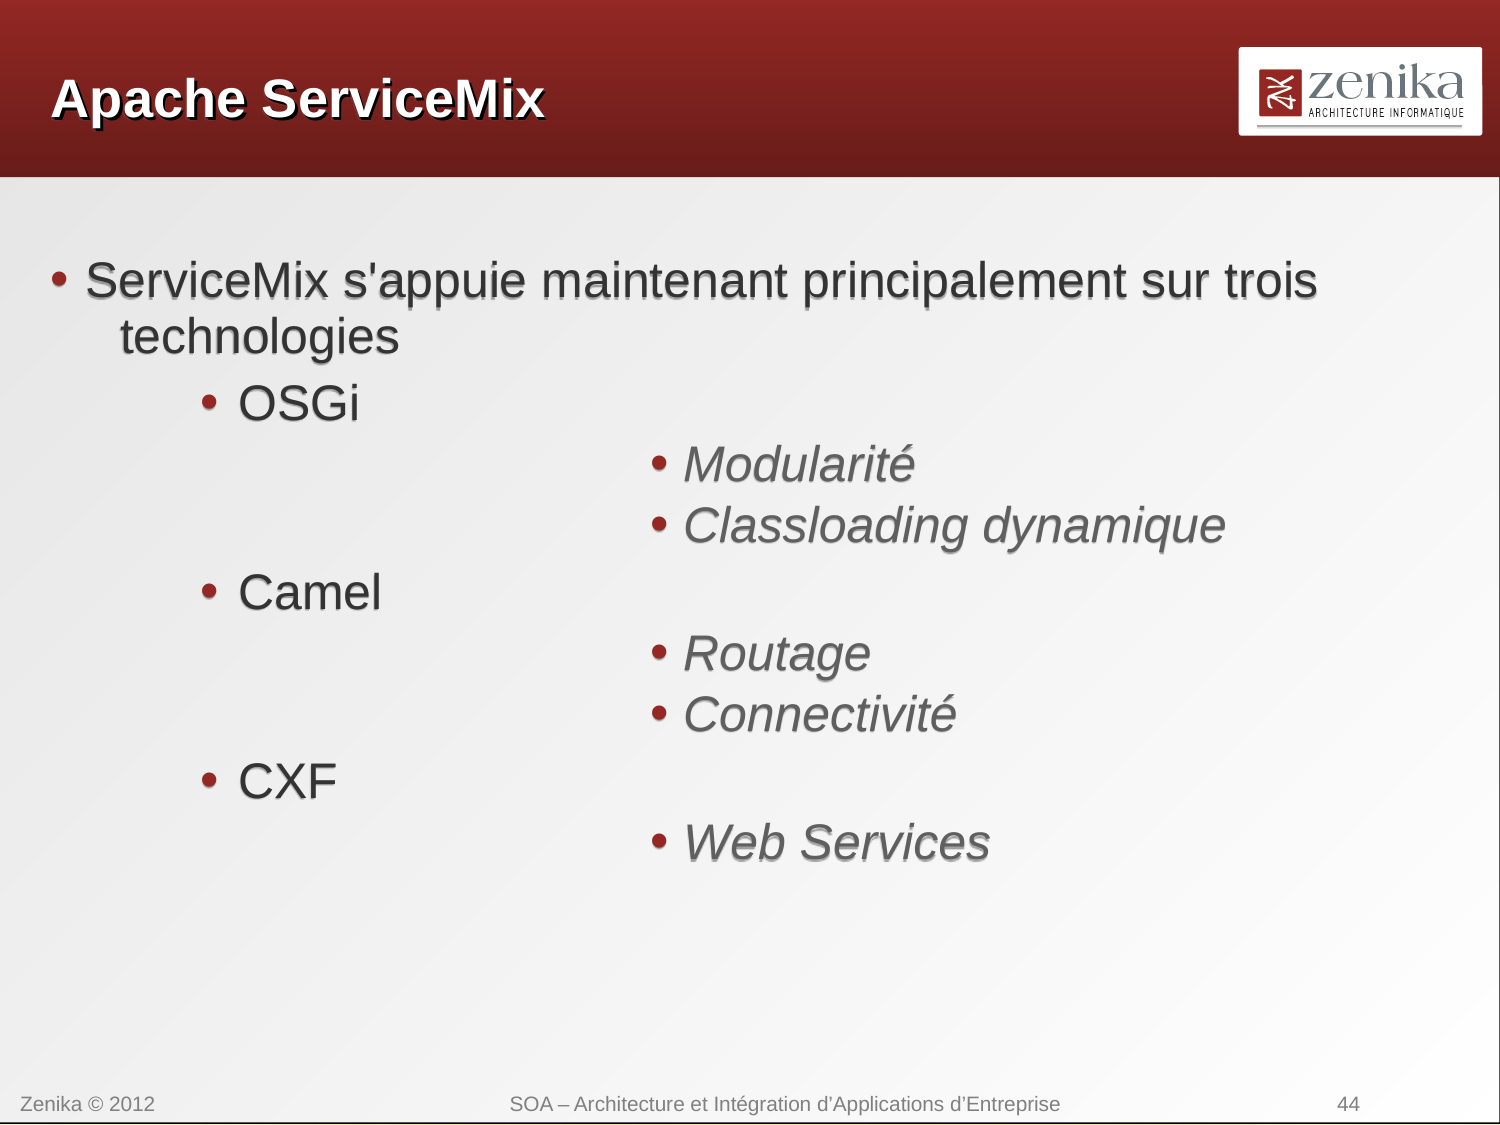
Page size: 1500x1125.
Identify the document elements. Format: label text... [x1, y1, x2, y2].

title Apache ServiceMix [50, 15, 1206, 180]
subtitle ServiceMix s'appuie maintenant principalement sur trois technologies OSGi Modularité Classloading dynamique Camel Routage Connectivité CXF Web Services [50, 249, 1477, 1063]
